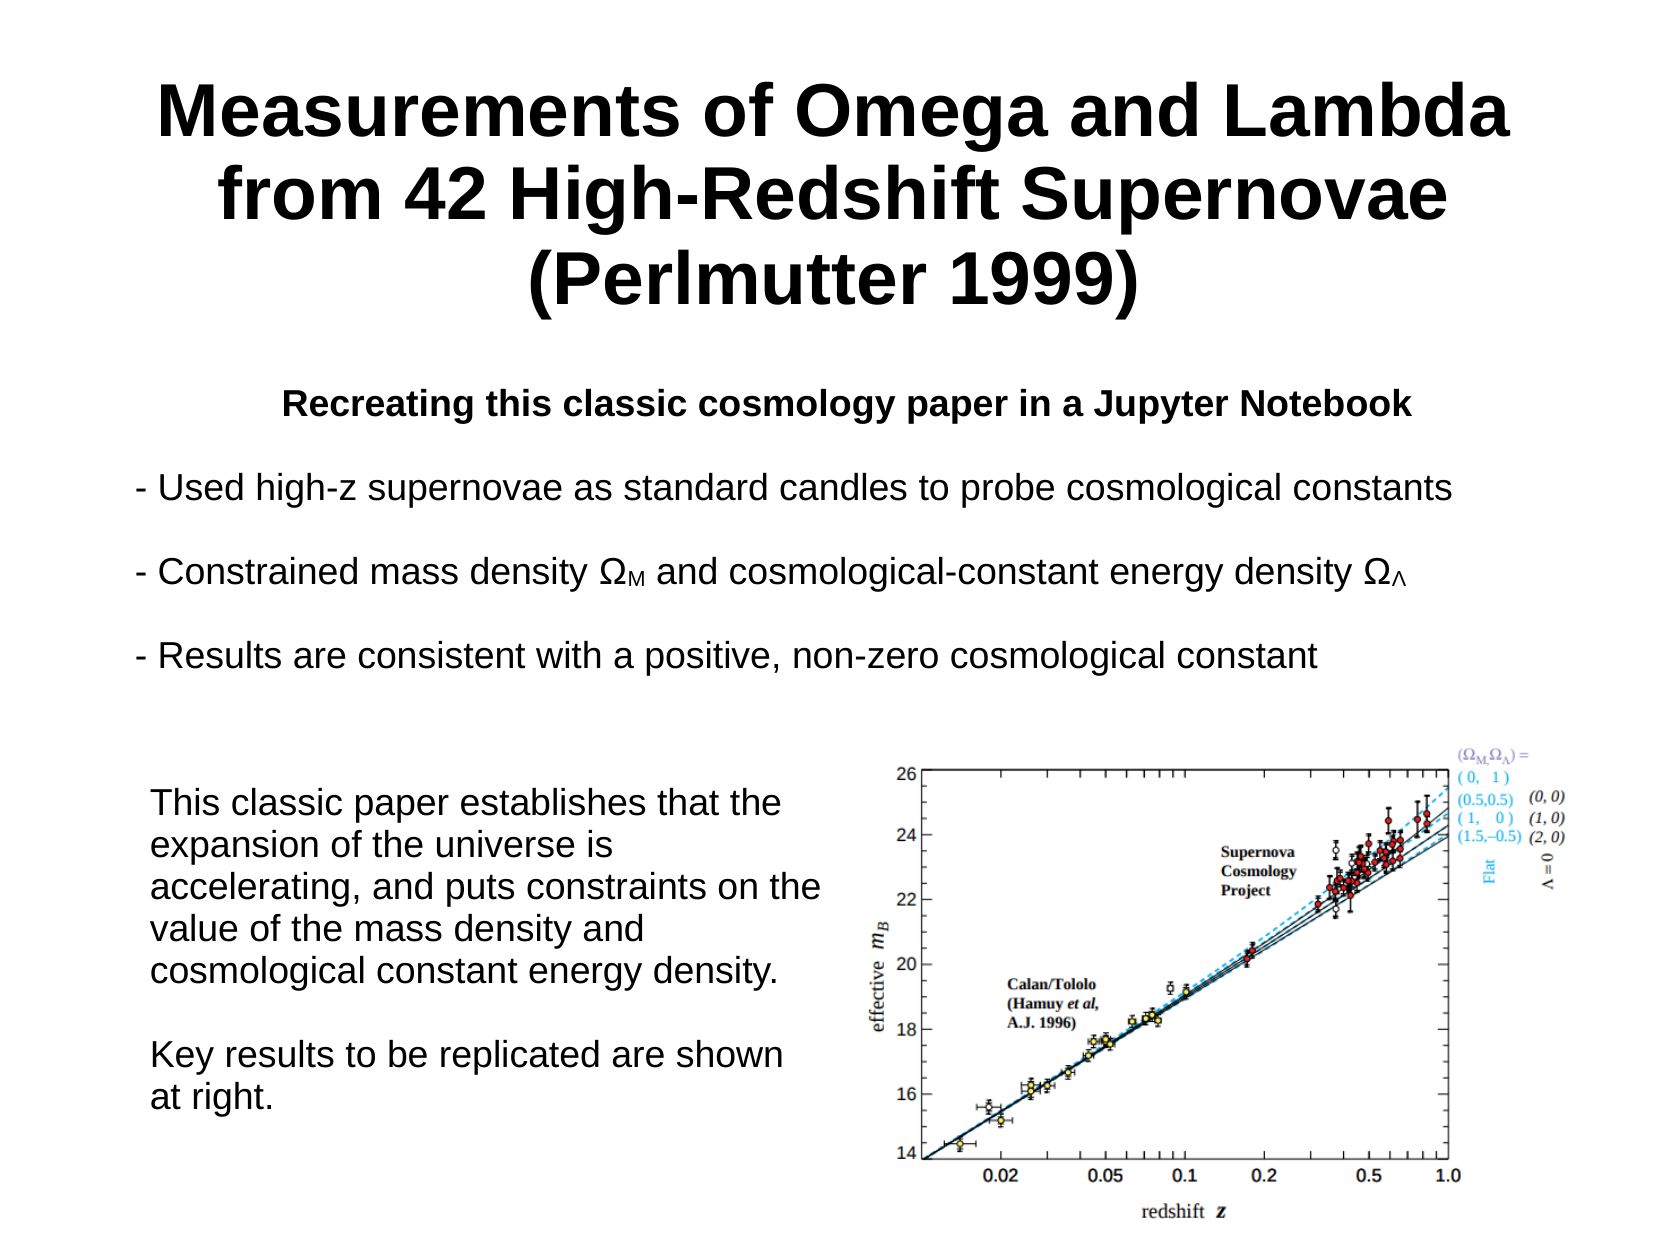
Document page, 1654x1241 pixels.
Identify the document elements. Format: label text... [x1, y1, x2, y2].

text_box This classic paper establishes that the expansion of the universe is accelerating, and puts constraints on the value of the mass density and cosmological constant energy density. Key results to be replicated are shown at right. [135, 774, 841, 1171]
text_box Recreating this classic cosmology paper in a Jupyter Notebook - Used high-z supernovae as standard candles to probe cosmological constants - Constrained mass density ΩM and cosmological-constant energy density ΩΛ - Results are consistent with a positive, non-zero cosmological constant [120, 375, 1576, 1241]
picture [859, 719, 1576, 1229]
subtitle Measurements of Omega and Lambda from 42 High-Redshift Supernovae (Perlmutter 1999) [90, 58, 1579, 331]
